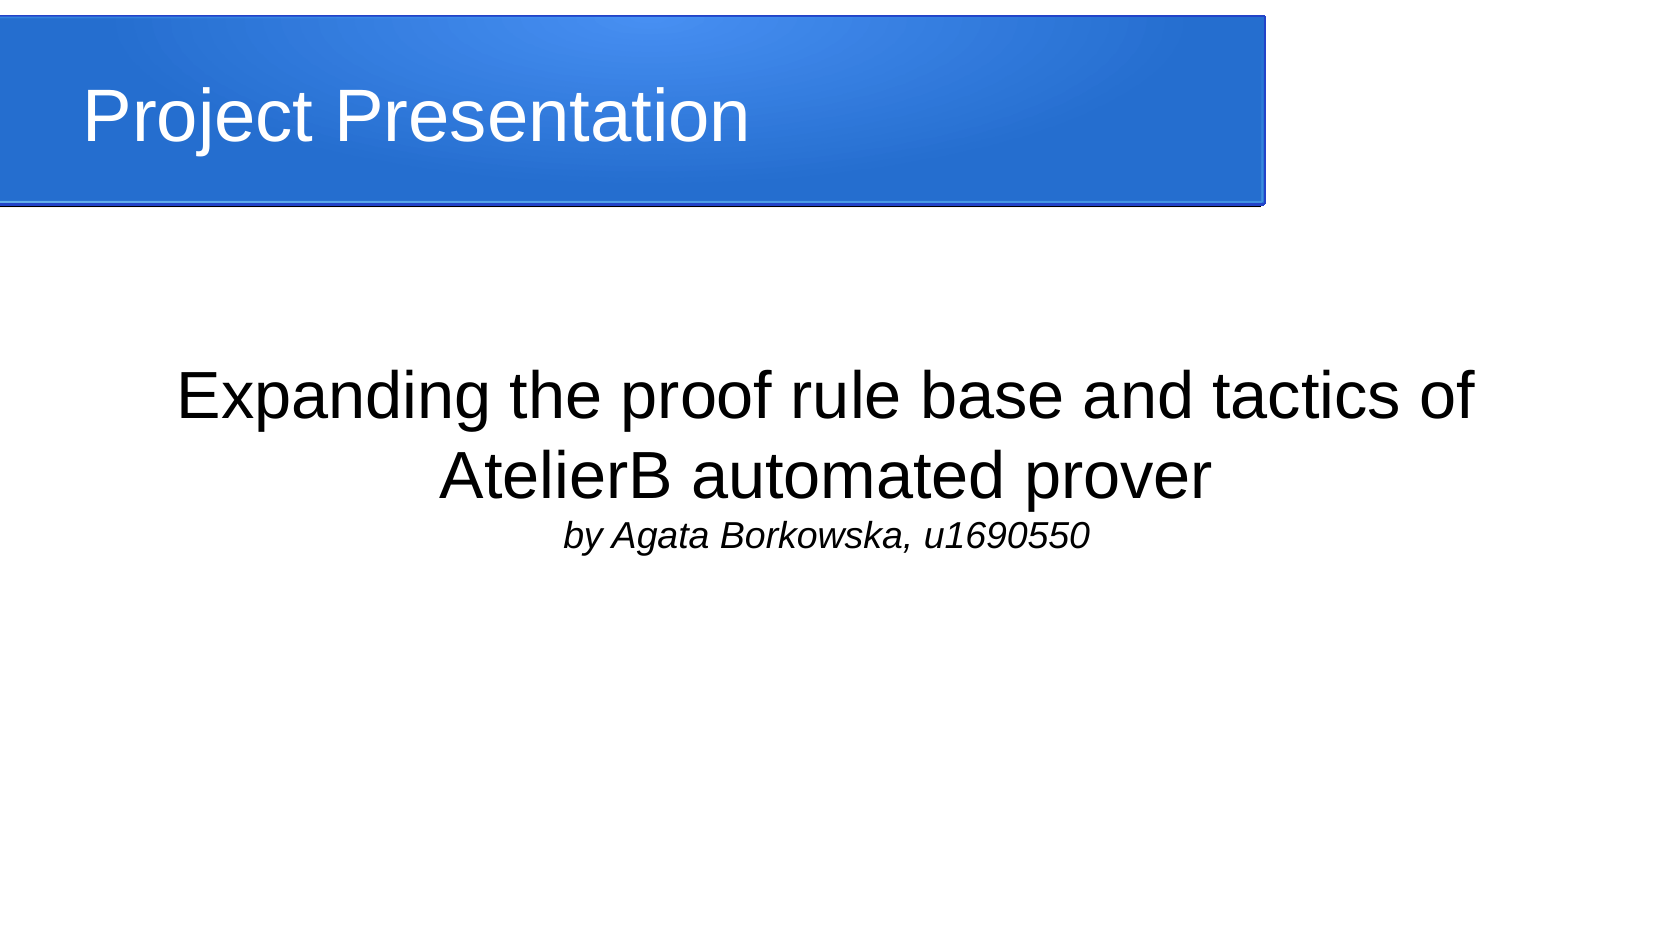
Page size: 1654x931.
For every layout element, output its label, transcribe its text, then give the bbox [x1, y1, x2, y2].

text_box Project Presentation [82, 35, 1235, 189]
picture [0, 13, 1269, 211]
text_box Expanding the proof rule base and tactics of AtelierB automated prover by Agata Borkowska, u1690550 [82, 224, 1571, 764]
